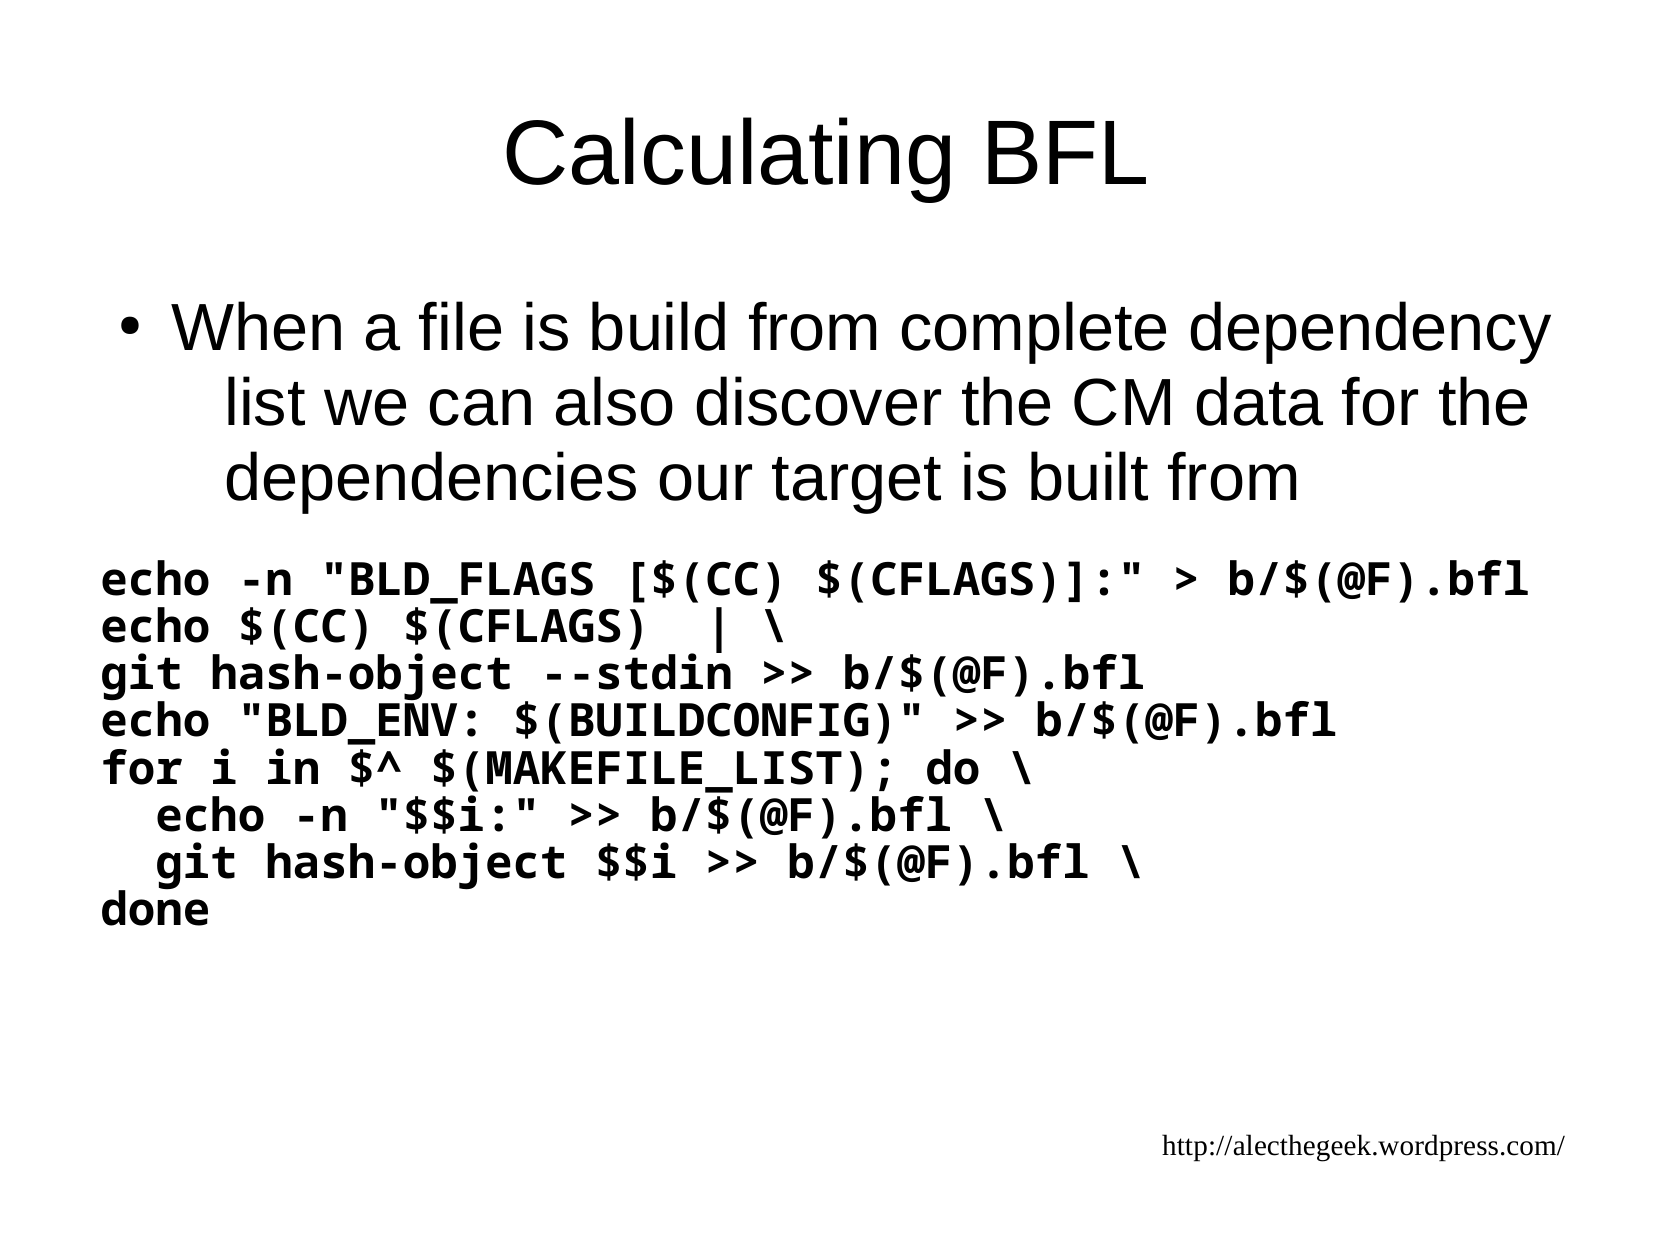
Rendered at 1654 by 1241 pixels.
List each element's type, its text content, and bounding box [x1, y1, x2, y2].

title Calculating BFL [82, 49, 1571, 257]
list When a file is build from complete dependency list we can also discover the CM data for the dependencies our target is built from echo -n "BLD_FLAGS [$(CC) $(CFLAGS)]:" > b/$(@F).bfl echo $(CC) $(CFLAGS) | \ git hash-object --stdin >> b/$(@F).bfl echo "BLD_ENV: $(BUILDCONFIG)" >> b/$(@F).bfl for i in $^ $(MAKEFILE_LIST); do \ echo -n "$$i:" >> b/$(@F).bfl \ git hash-object $$i >> b/$(@F).bfl \ done [82, 290, 1571, 1109]
